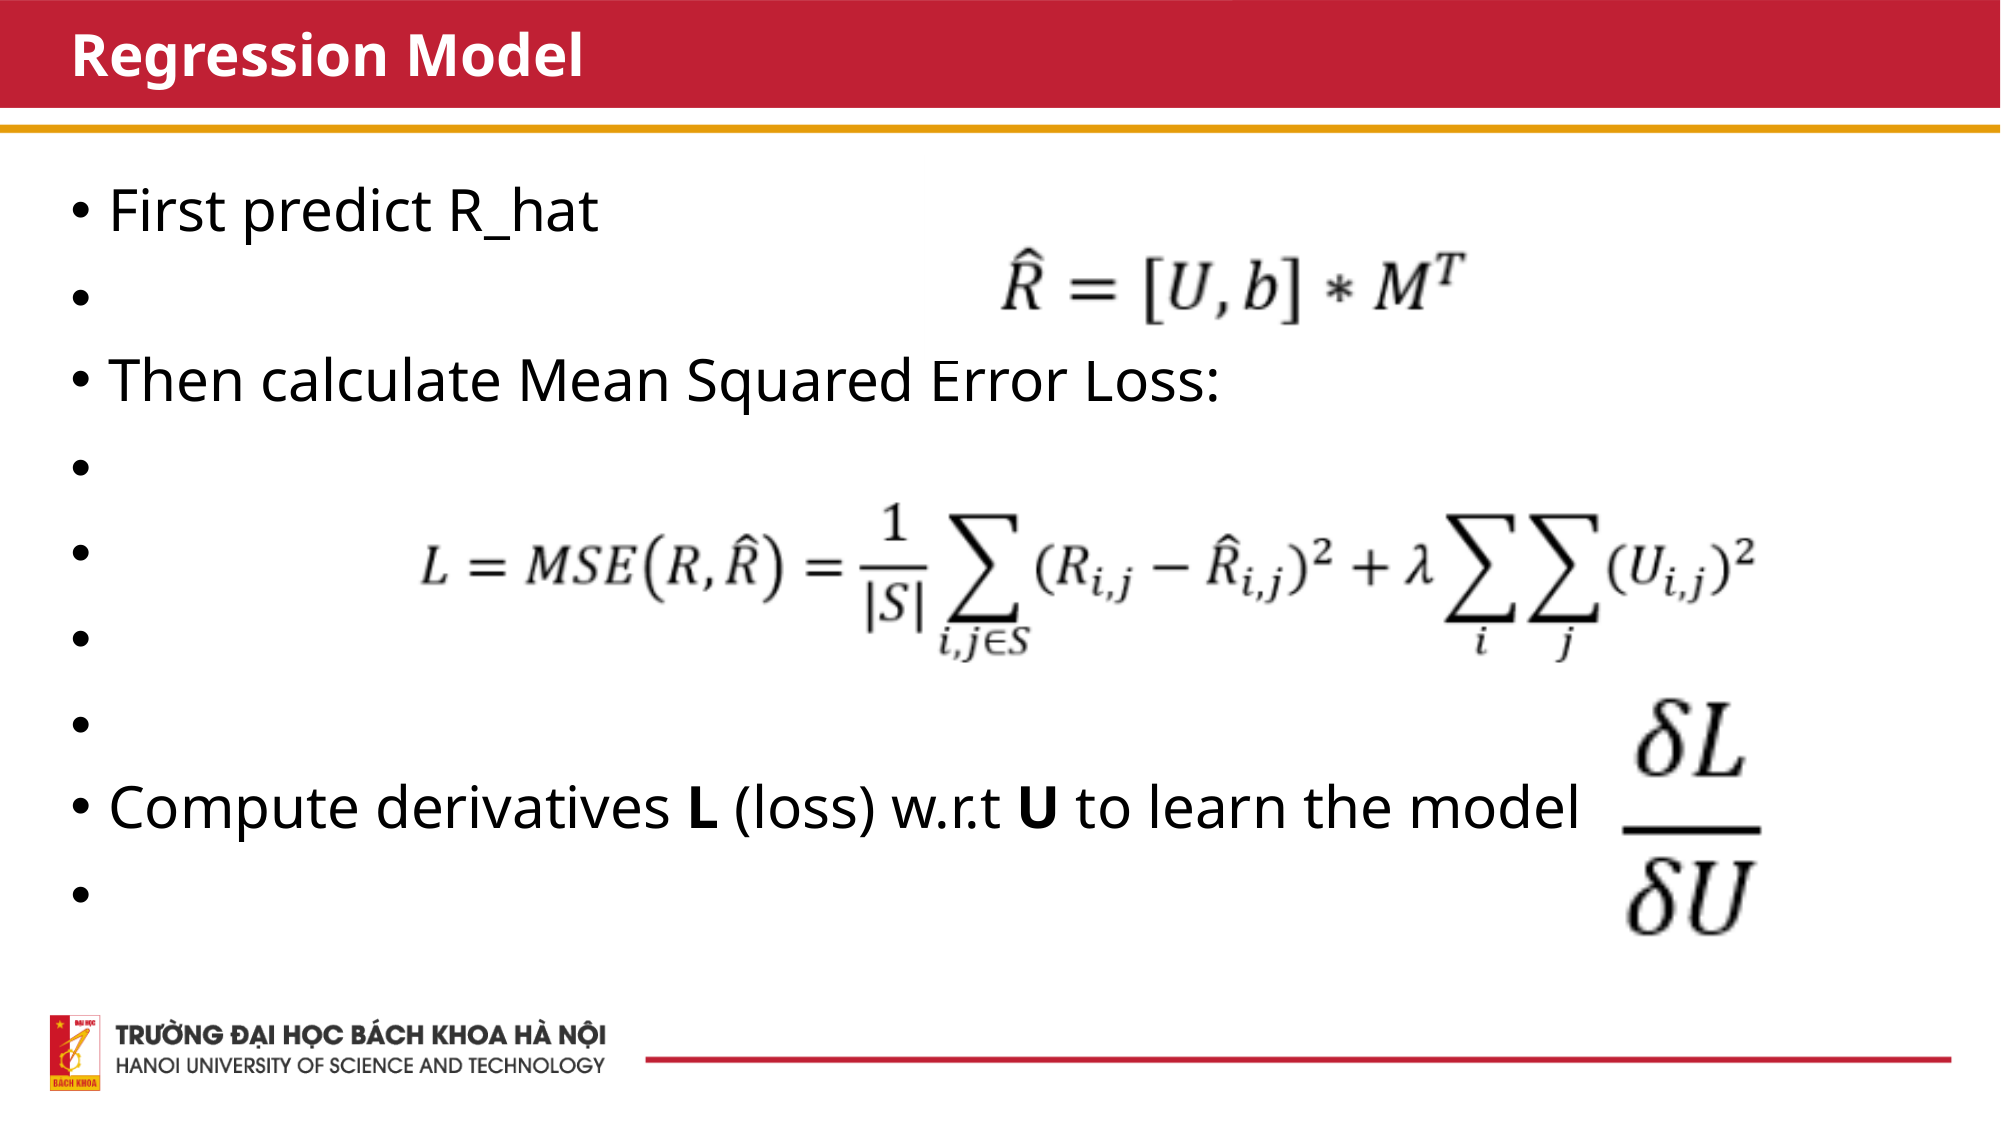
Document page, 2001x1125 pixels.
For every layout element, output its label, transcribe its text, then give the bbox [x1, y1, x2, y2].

list First predict R_hat Then calculate Mean Squared Error Loss: Compute derivatives L (loss) w.r.t U to learn the model [55, 173, 1945, 979]
picture [334, 428, 1852, 979]
picture [923, 155, 1531, 361]
title Regression Model [55, 18, 1945, 91]
